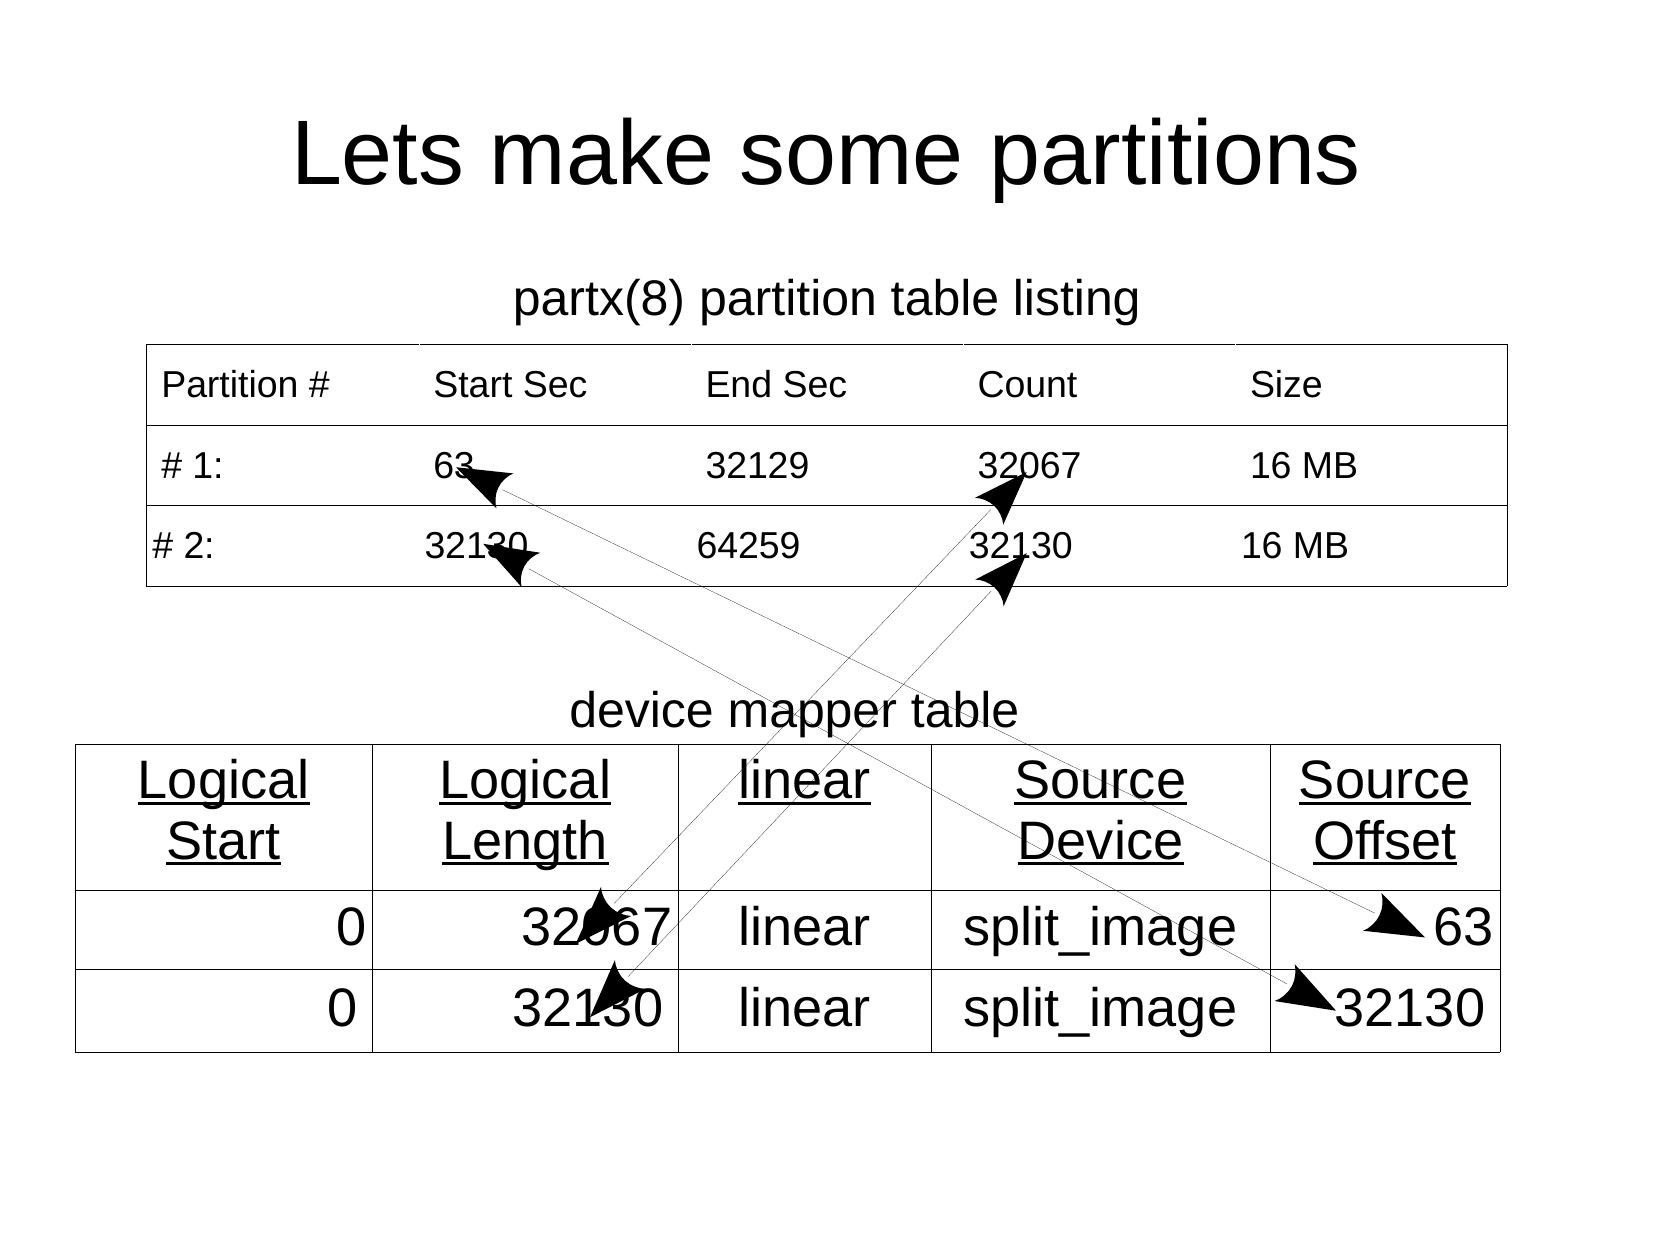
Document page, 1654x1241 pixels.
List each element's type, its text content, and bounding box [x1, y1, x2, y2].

table_cell 16 MB [1236, 506, 1507, 586]
table_cell 0 [76, 970, 372, 1052]
table_cell split_image [932, 891, 1270, 969]
table_cell 32067 [964, 426, 1235, 505]
table_cell linear [679, 891, 931, 969]
table_cell 32130 [420, 506, 691, 586]
table_cell 32129 [692, 426, 963, 505]
text_box partx(8) partition table listing [245, 262, 1409, 334]
table_cell split_image [932, 970, 1270, 1052]
table_cell 32130 [373, 970, 678, 1052]
table_header Source Device [932, 746, 1270, 890]
table_cell 32130 [1271, 970, 1500, 1052]
table_header End Sec [692, 345, 963, 425]
table_header linear [679, 746, 931, 890]
table_cell 32067 [373, 891, 678, 969]
table_header Logical Length [373, 746, 678, 890]
table_cell 63 [1271, 891, 1500, 969]
table_header Count [964, 345, 1235, 425]
table_header Source Offset [1271, 745, 1500, 890]
table_cell # 2: [147, 506, 419, 586]
title Lets make some partitions [82, 49, 1571, 257]
table_header Partition # [147, 345, 419, 425]
table_header Start Sec [420, 345, 691, 425]
table_cell 63 [420, 426, 691, 505]
table_cell linear [679, 970, 931, 1052]
table_cell # 1: [147, 426, 419, 505]
text_box device mapper table [213, 675, 1376, 746]
table_cell 0 [76, 891, 372, 969]
table_cell 32130 [964, 506, 1235, 586]
table_header Size [1236, 345, 1507, 425]
table_cell 64259 [692, 506, 963, 586]
table_cell 16 MB [1236, 426, 1507, 505]
table_header Logical Start [76, 745, 372, 890]
